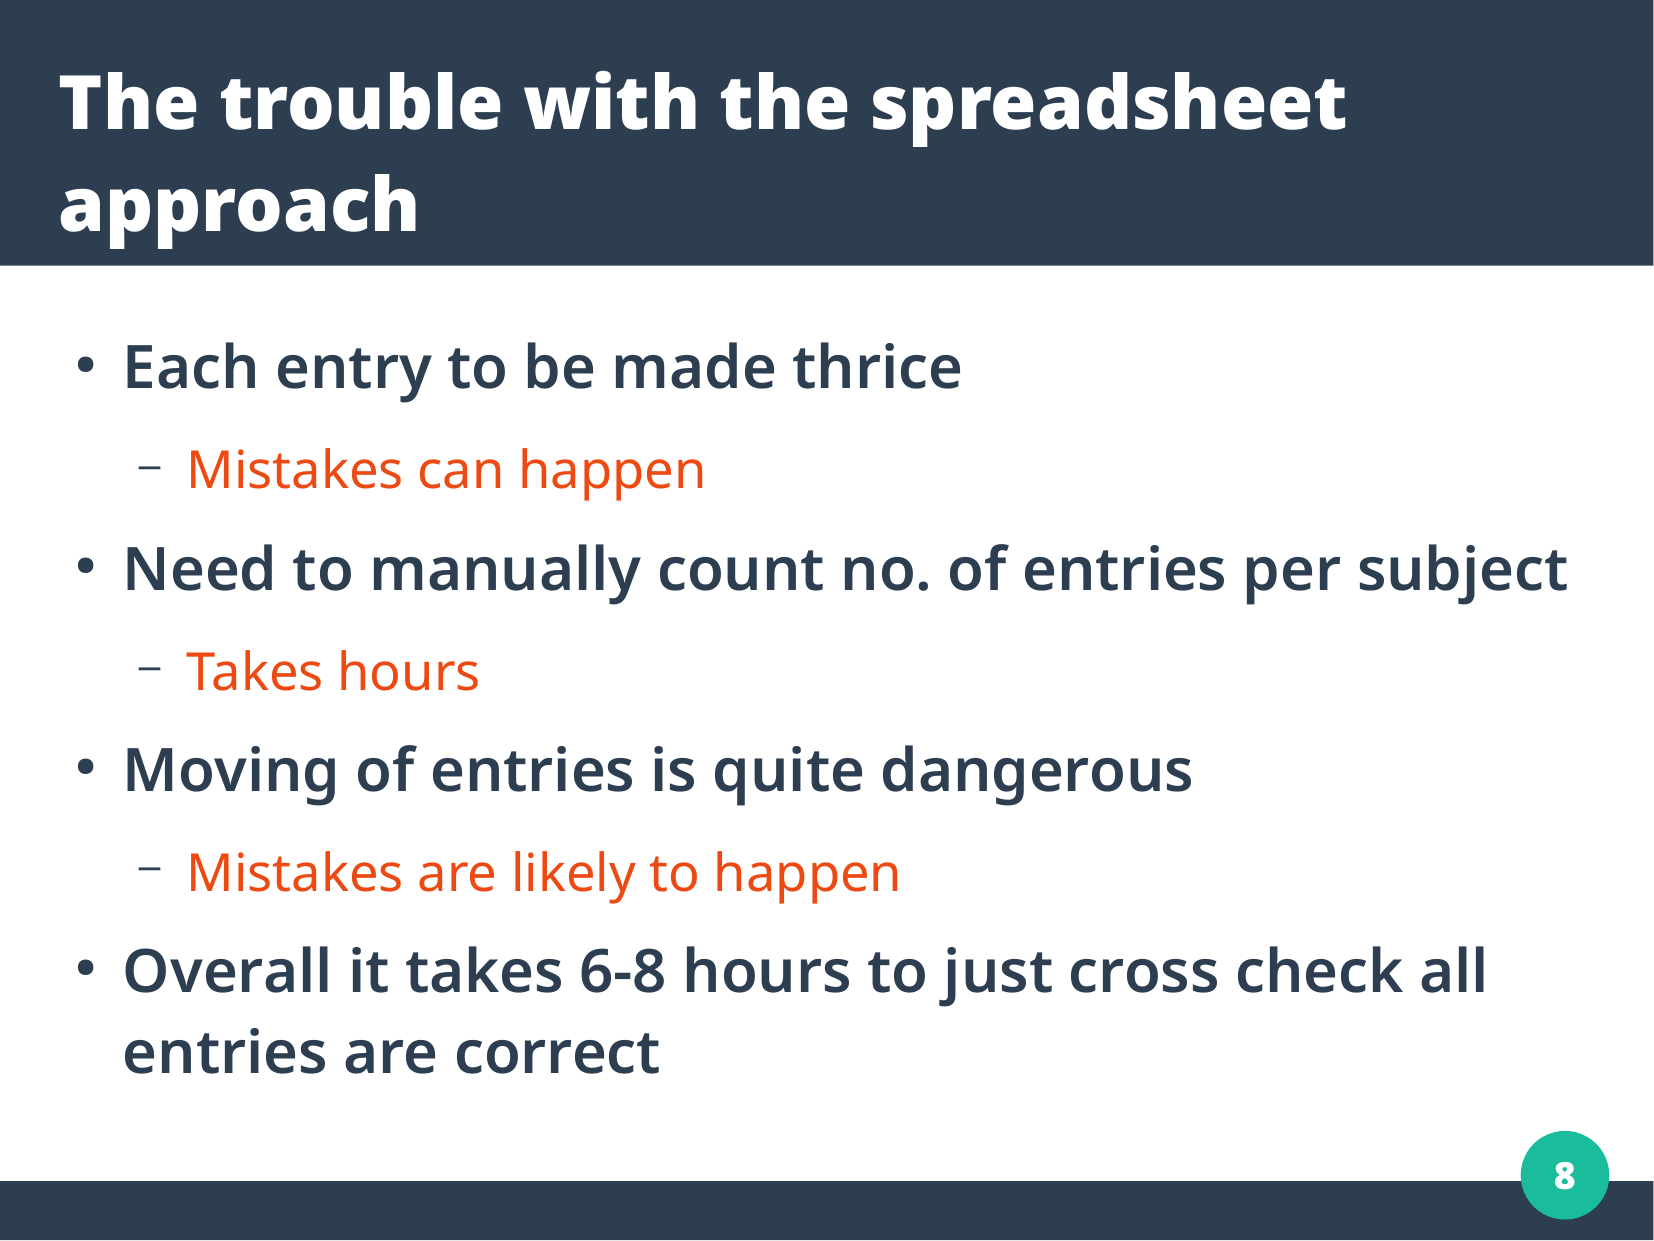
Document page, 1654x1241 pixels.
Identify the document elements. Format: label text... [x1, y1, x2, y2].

list Each entry to be made thrice Mistakes can happen Need to manually count no. of entries per subject Takes hours Moving of entries is quite dangerous Mistakes are likely to happen Overall it takes 6-8 hours to just cross check all entries are correct [59, 324, 1595, 1152]
title The trouble with the spreadsheet approach [59, 49, 1595, 207]
